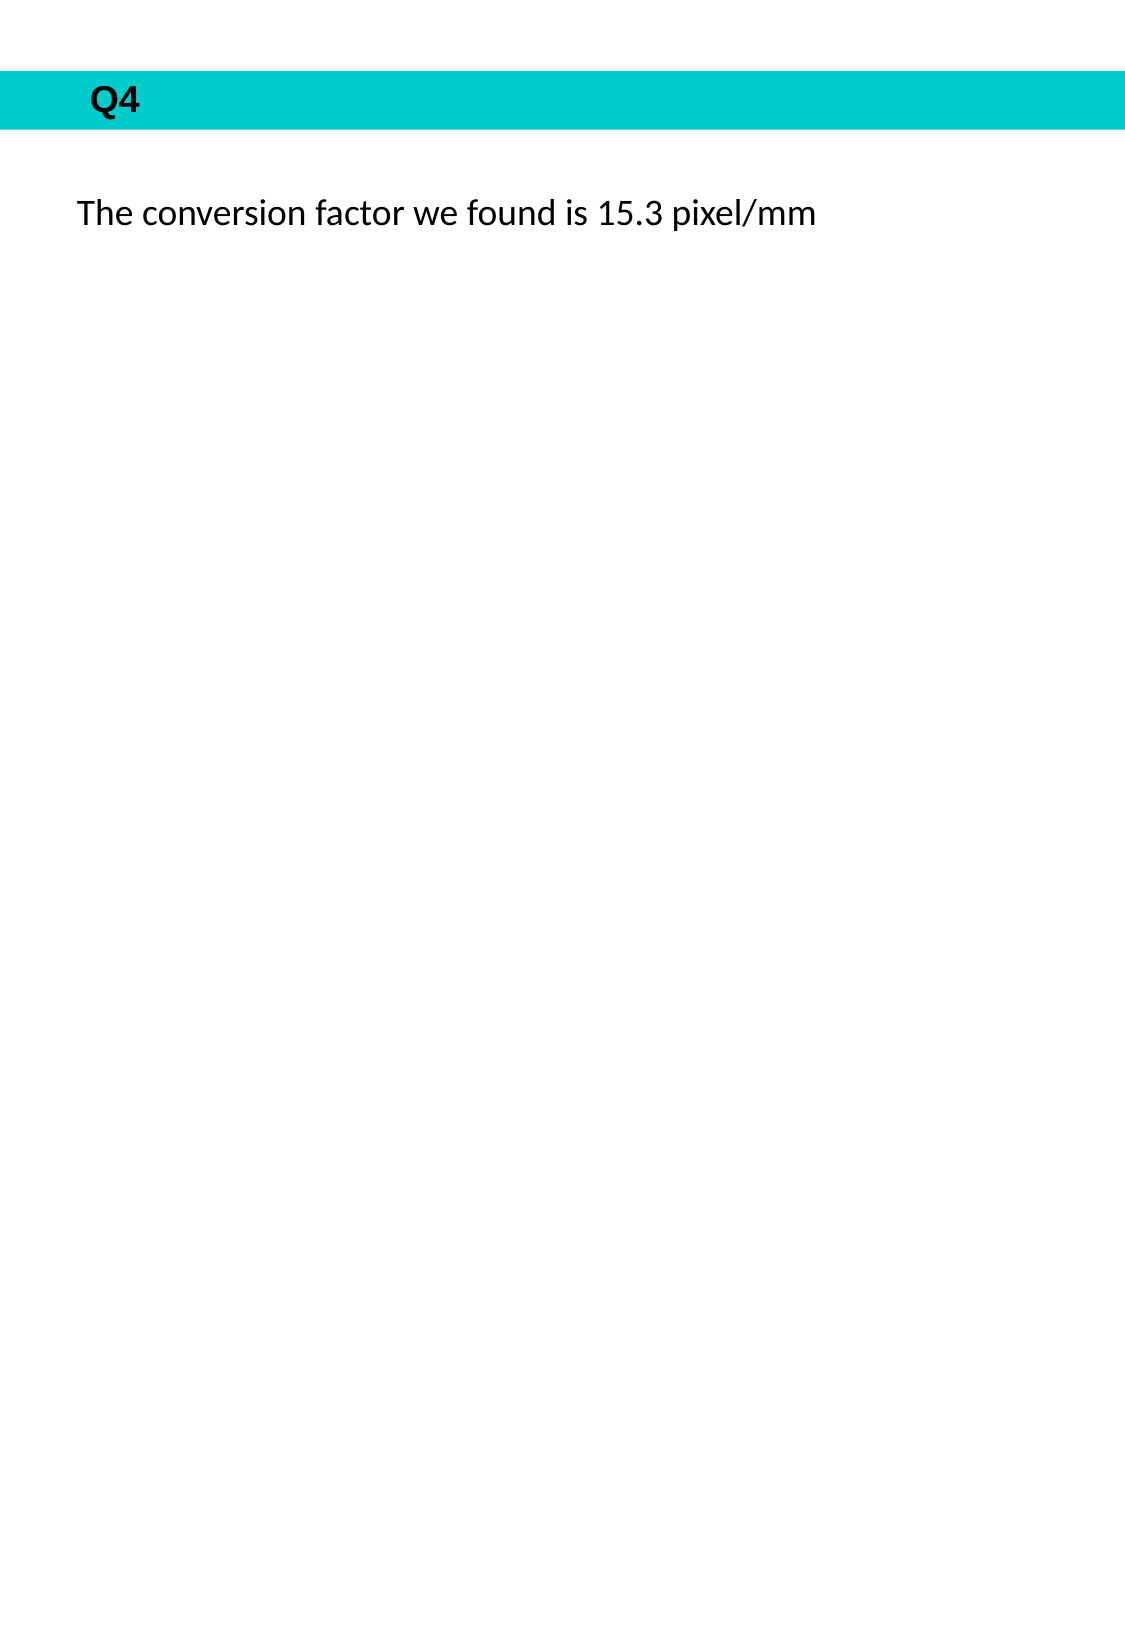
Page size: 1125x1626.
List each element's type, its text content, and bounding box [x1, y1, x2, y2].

text_box Q4 [0, 71, 1125, 130]
text_box The conversion factor we found is 15.3 pixel/mm [61, 180, 1055, 242]
